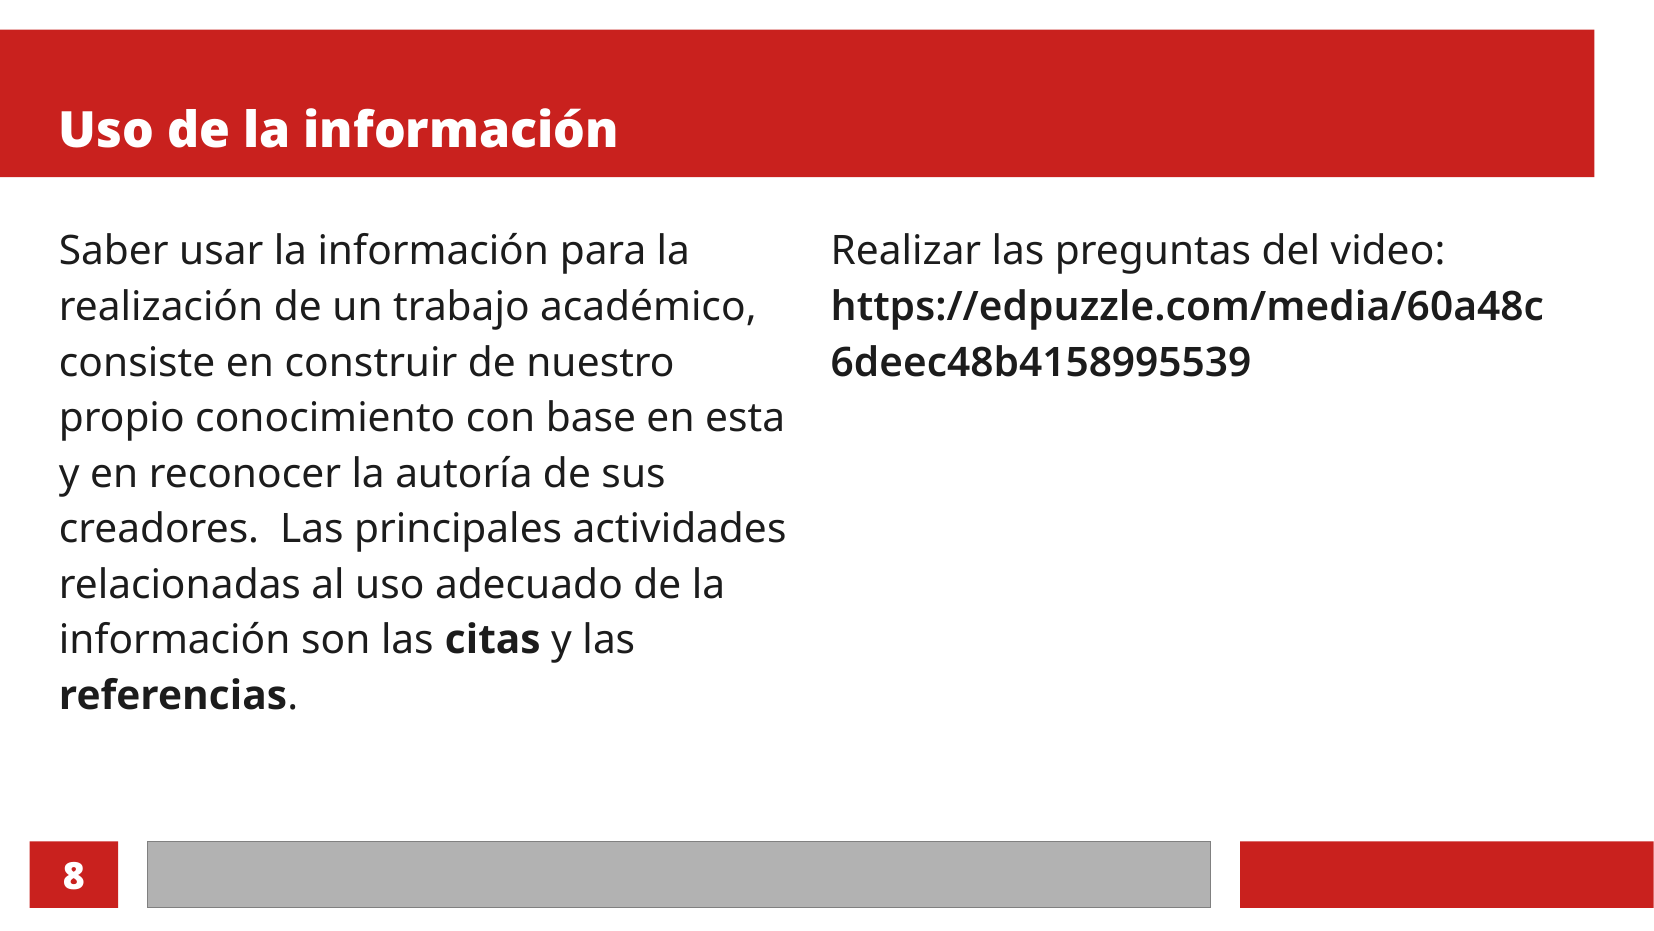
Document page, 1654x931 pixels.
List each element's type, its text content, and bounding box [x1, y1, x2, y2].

list Realizar las preguntas del video: https://edpuzzle.com/media/60a48c6deec48b4158995539 [830, 221, 1566, 798]
list Saber usar la información para la realización de un trabajo académico, consiste en construir de nuestro propio conocimiento con base en esta y en reconocer la autoría de sus creadores. Las principales actividades relacionadas al uso adecuado de la información son las citas y las referencias. [59, 221, 794, 798]
title Uso de la información [59, 44, 1595, 163]
